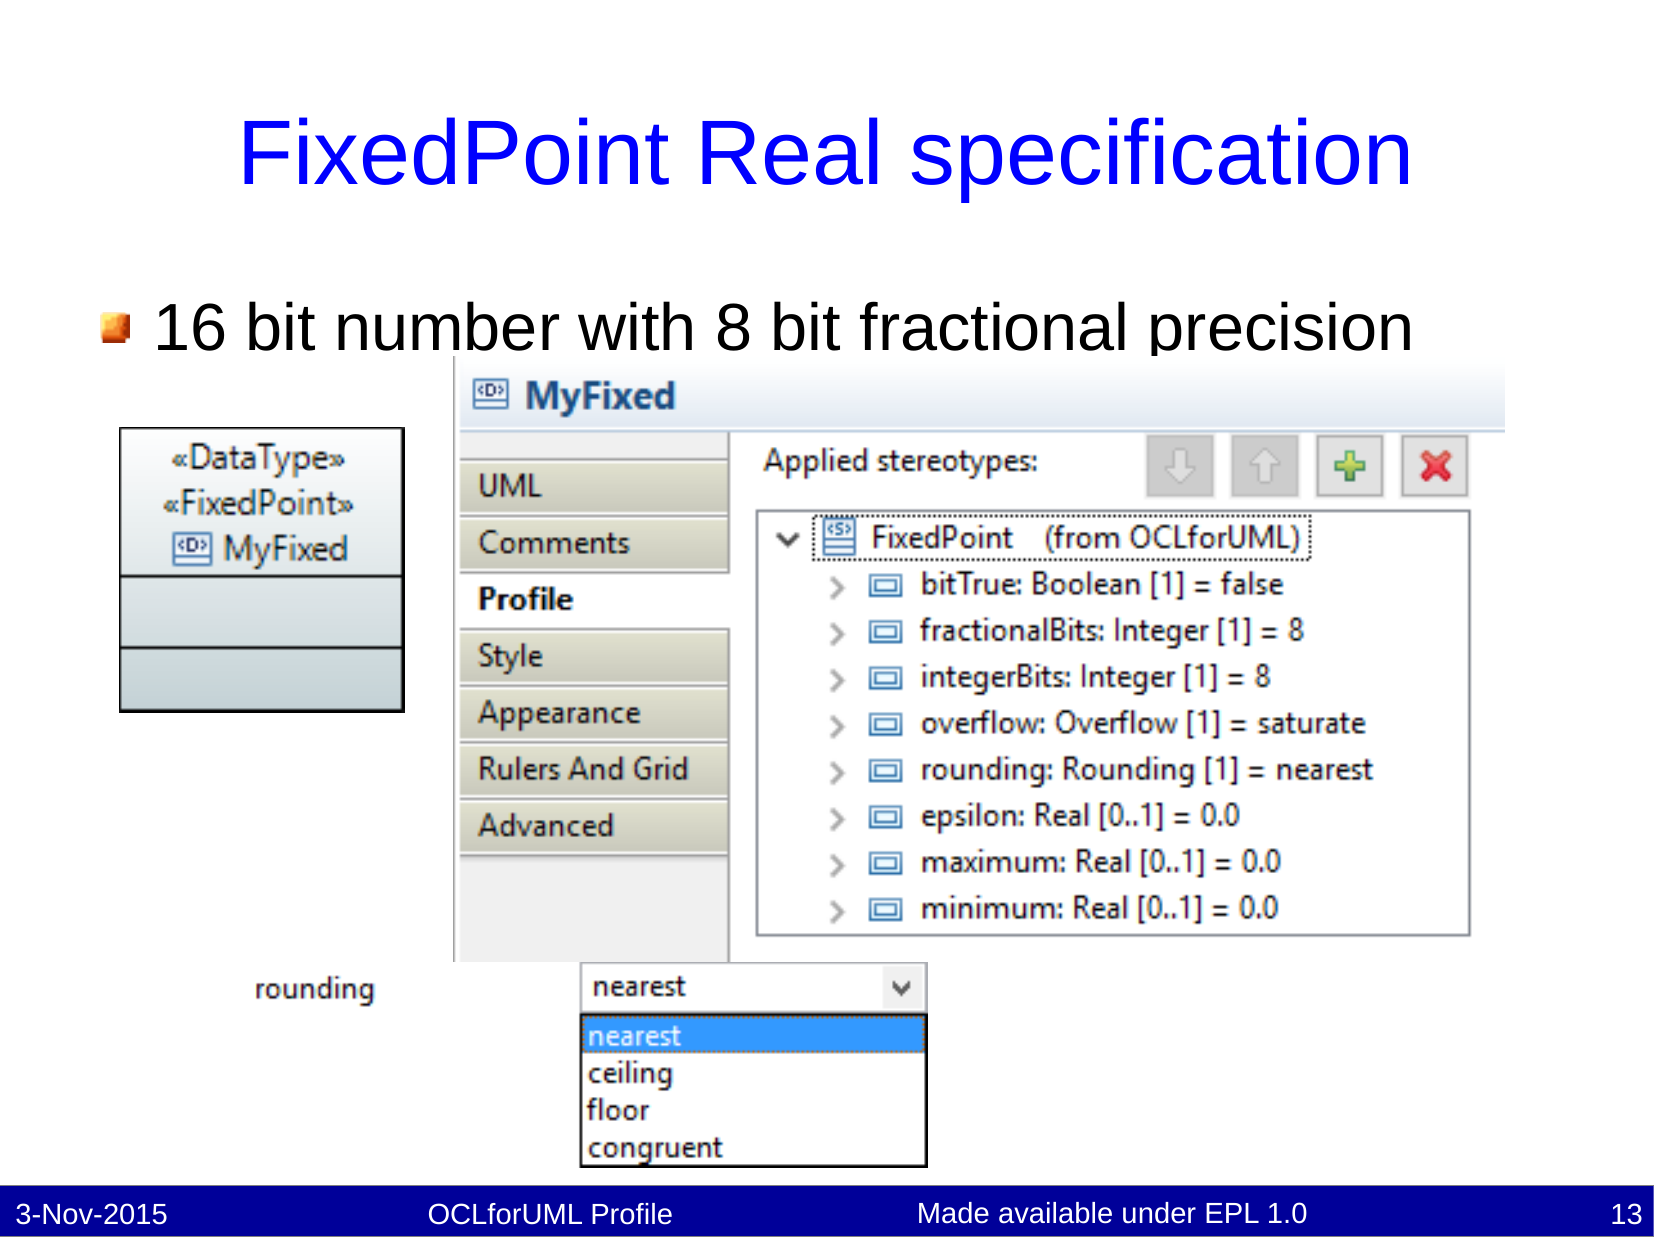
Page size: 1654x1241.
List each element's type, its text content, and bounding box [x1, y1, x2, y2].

list 16 bit number with 8 bit fractional precision [82, 290, 1571, 1010]
picture [255, 356, 1505, 1168]
picture [119, 427, 405, 713]
title FixedPoint Real specification [82, 49, 1571, 257]
